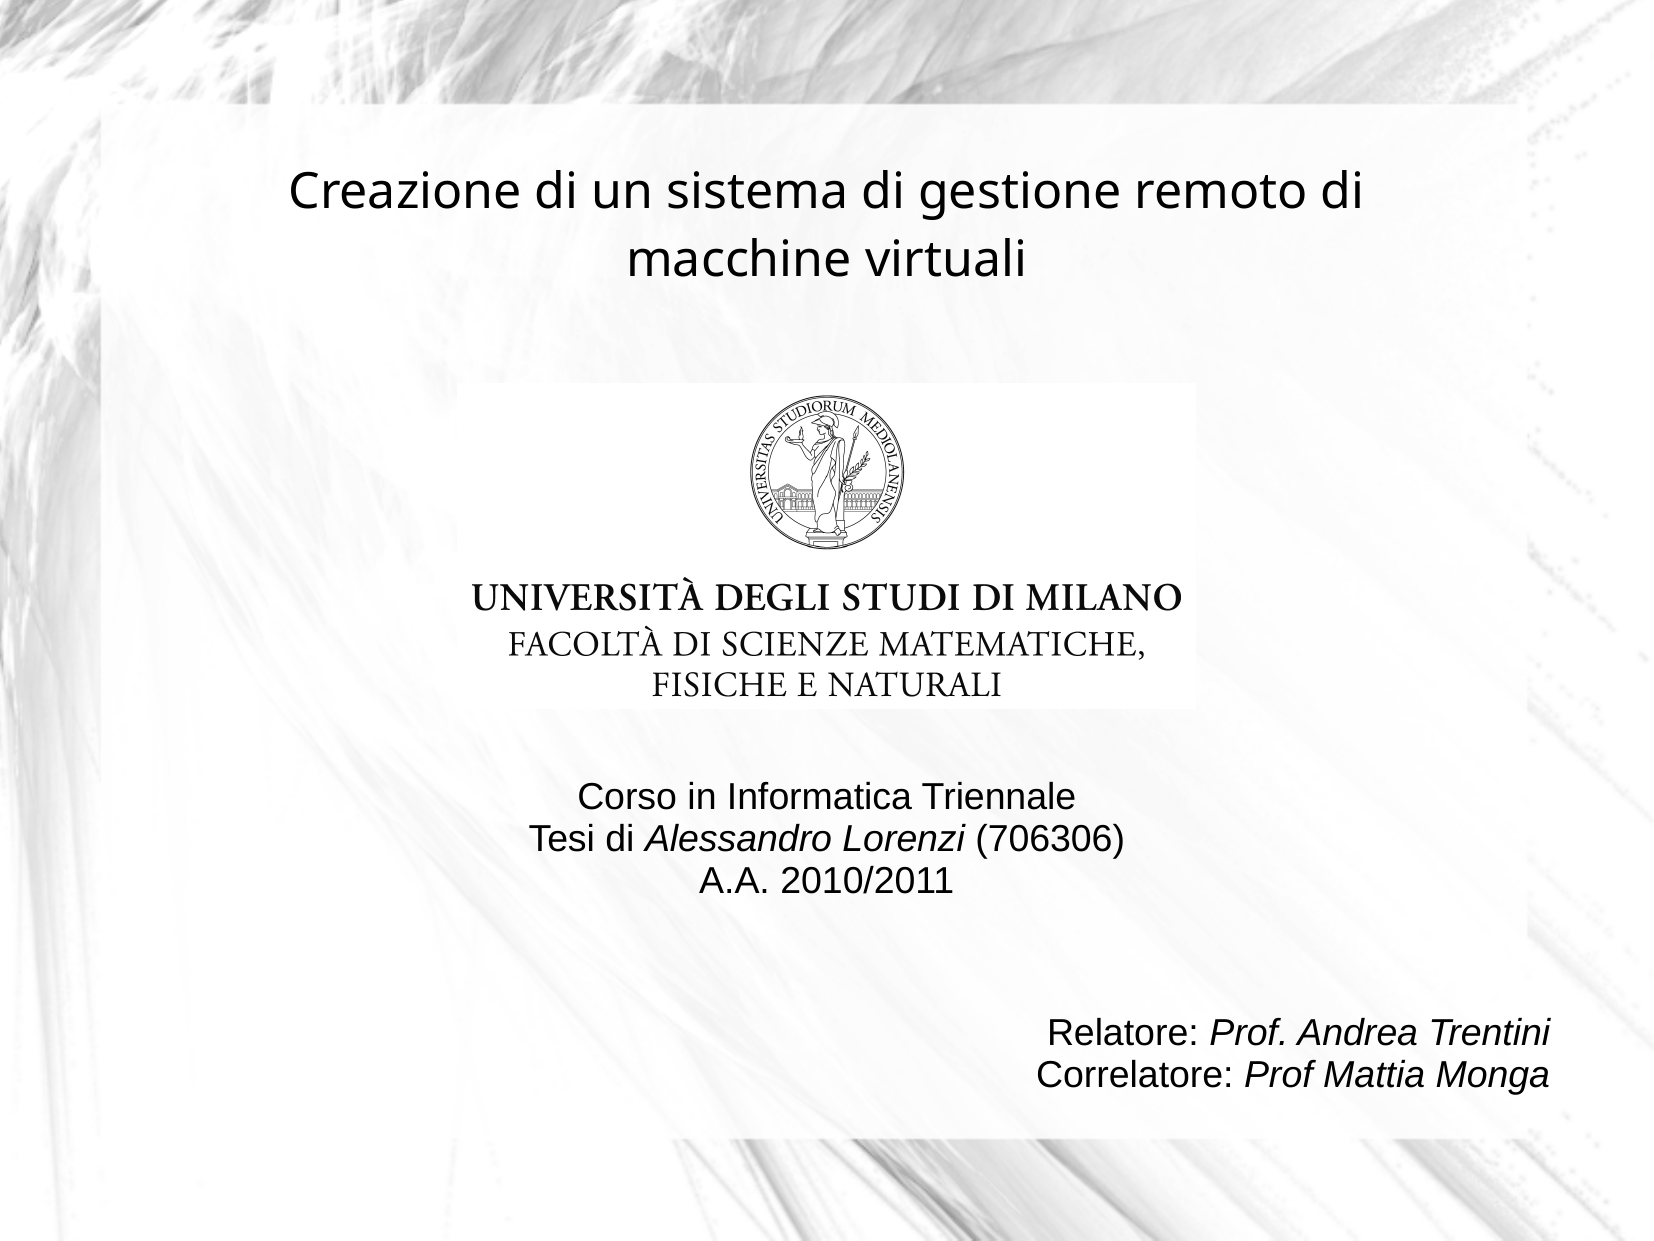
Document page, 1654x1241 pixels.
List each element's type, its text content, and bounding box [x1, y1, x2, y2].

text_box Creazione di un sistema di gestione remoto di macchine virtuali [191, 147, 1462, 274]
text_box Relatore: Prof. Andrea Trentini Correlatore: Prof Mattia Monga [915, 1003, 1565, 1103]
text_box Corso in Informatica Triennale Tesi di Alessandro Lorenzi (706306) A.A. 2010/2011 [442, 767, 1211, 909]
picture [0, 0, 1654, 1241]
